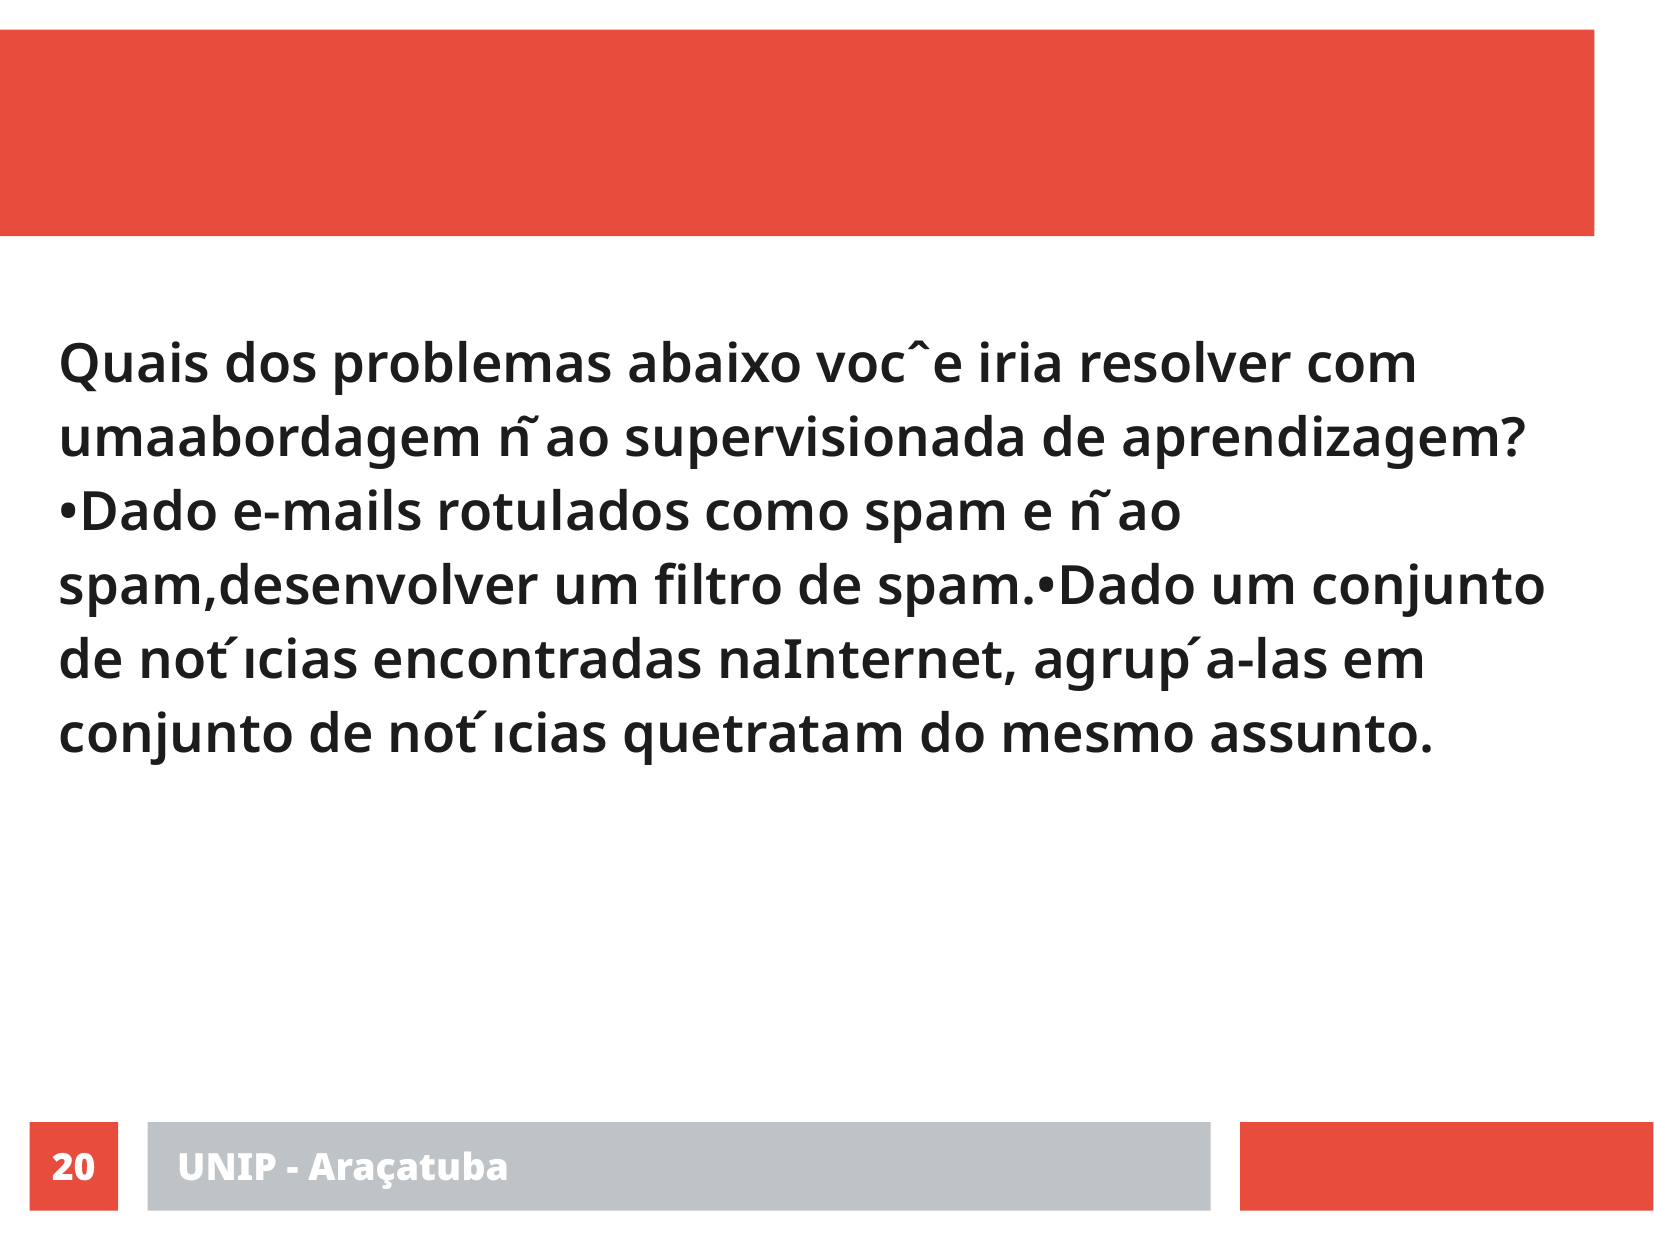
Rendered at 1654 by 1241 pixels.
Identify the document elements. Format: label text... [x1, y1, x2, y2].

list Quais dos problemas abaixo vocˆe iria resolver com umaabordagem n ̃ao supervisionada de aprendizagem?•Dado e-mails rotulados como spam e n ̃ao spam,desenvolver um filtro de spam.•Dado um conjunto de not ́ıcias encontradas naInternet, agrup ́a-las em conjunto de not ́ıcias quetratam do mesmo assunto. [59, 324, 1565, 1093]
